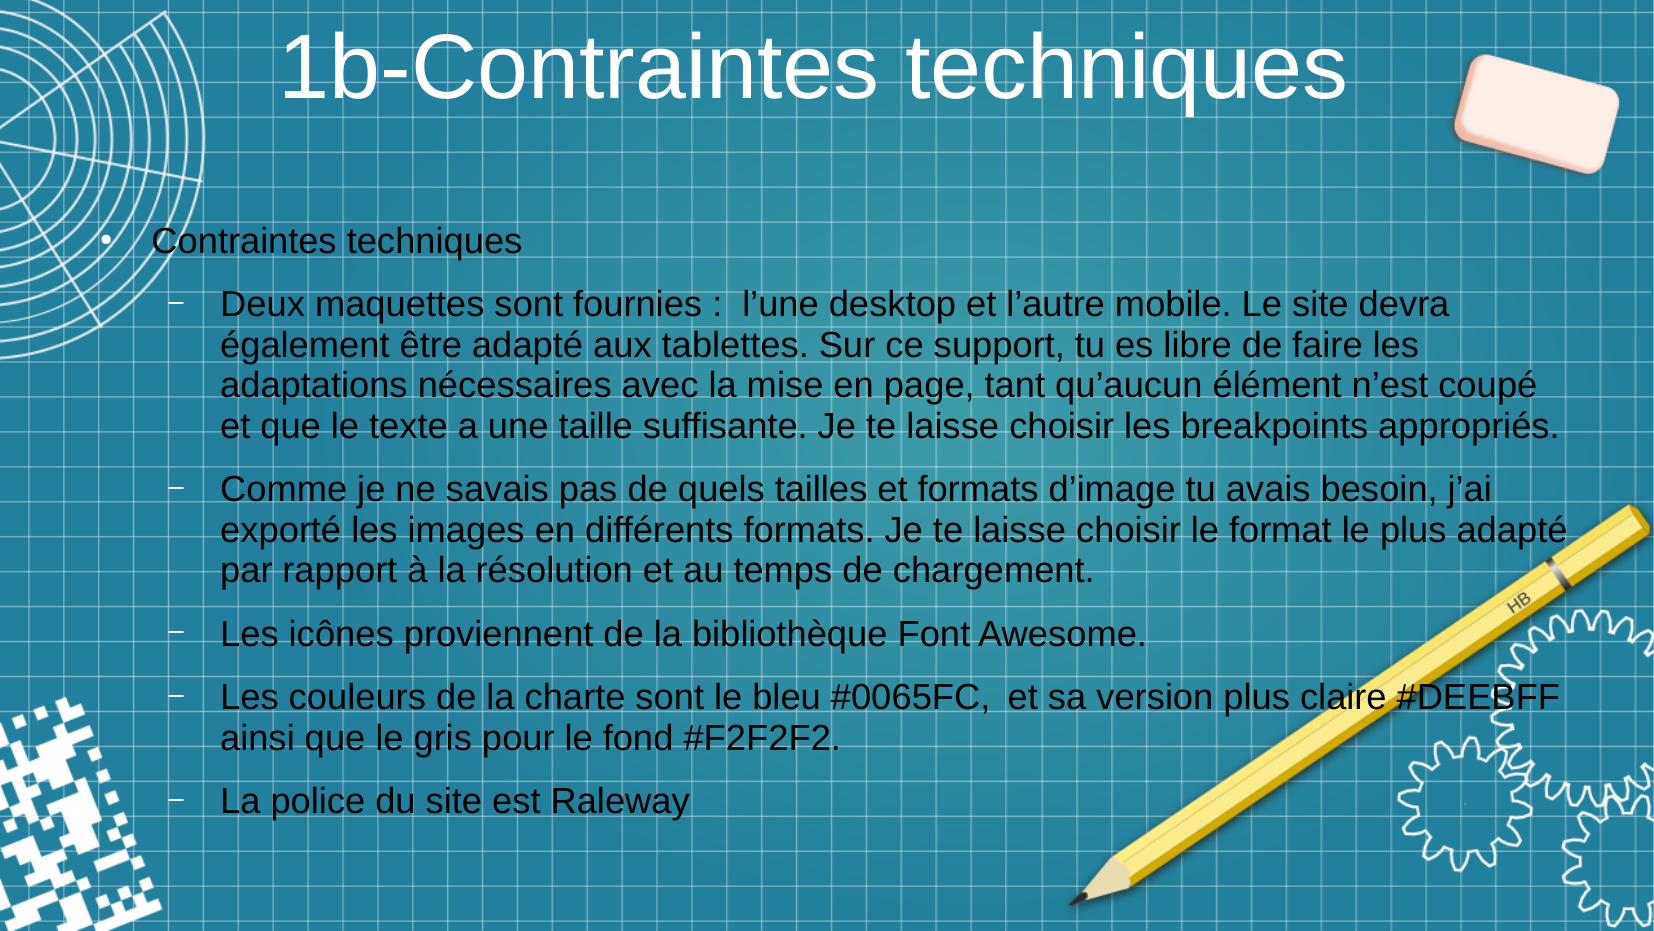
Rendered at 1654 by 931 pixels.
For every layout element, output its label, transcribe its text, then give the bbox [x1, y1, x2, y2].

list Contraintes techniques Deux maquettes sont fournies : l’une desktop et l’autre mobile. Le site devra également être adapté aux tablettes. Sur ce support, tu es libre de faire les adaptations nécessaires avec la mise en page, tant qu’aucun élément n’est coupé et que le texte a une taille suffisante. Je te laisse choisir les breakpoints appropriés. Comme je ne savais pas de quels tailles et formats d’image tu avais besoin, j’ai exporté les images en différents formats. Je te laisse choisir le format le plus adapté par rapport à la résolution et au temps de chargement. Les icônes proviennent de la bibliothèque Font Awesome. Les couleurs de la charte sont le bleu #0065FC, et sa version plus claire #DEEBFF ainsi que le gris pour le fond #F2F2F2. La police du site est Raleway [82, 220, 1571, 842]
title 1b-Contraintes techniques [70, 11, 1559, 123]
picture [0, 0, 1654, 931]
